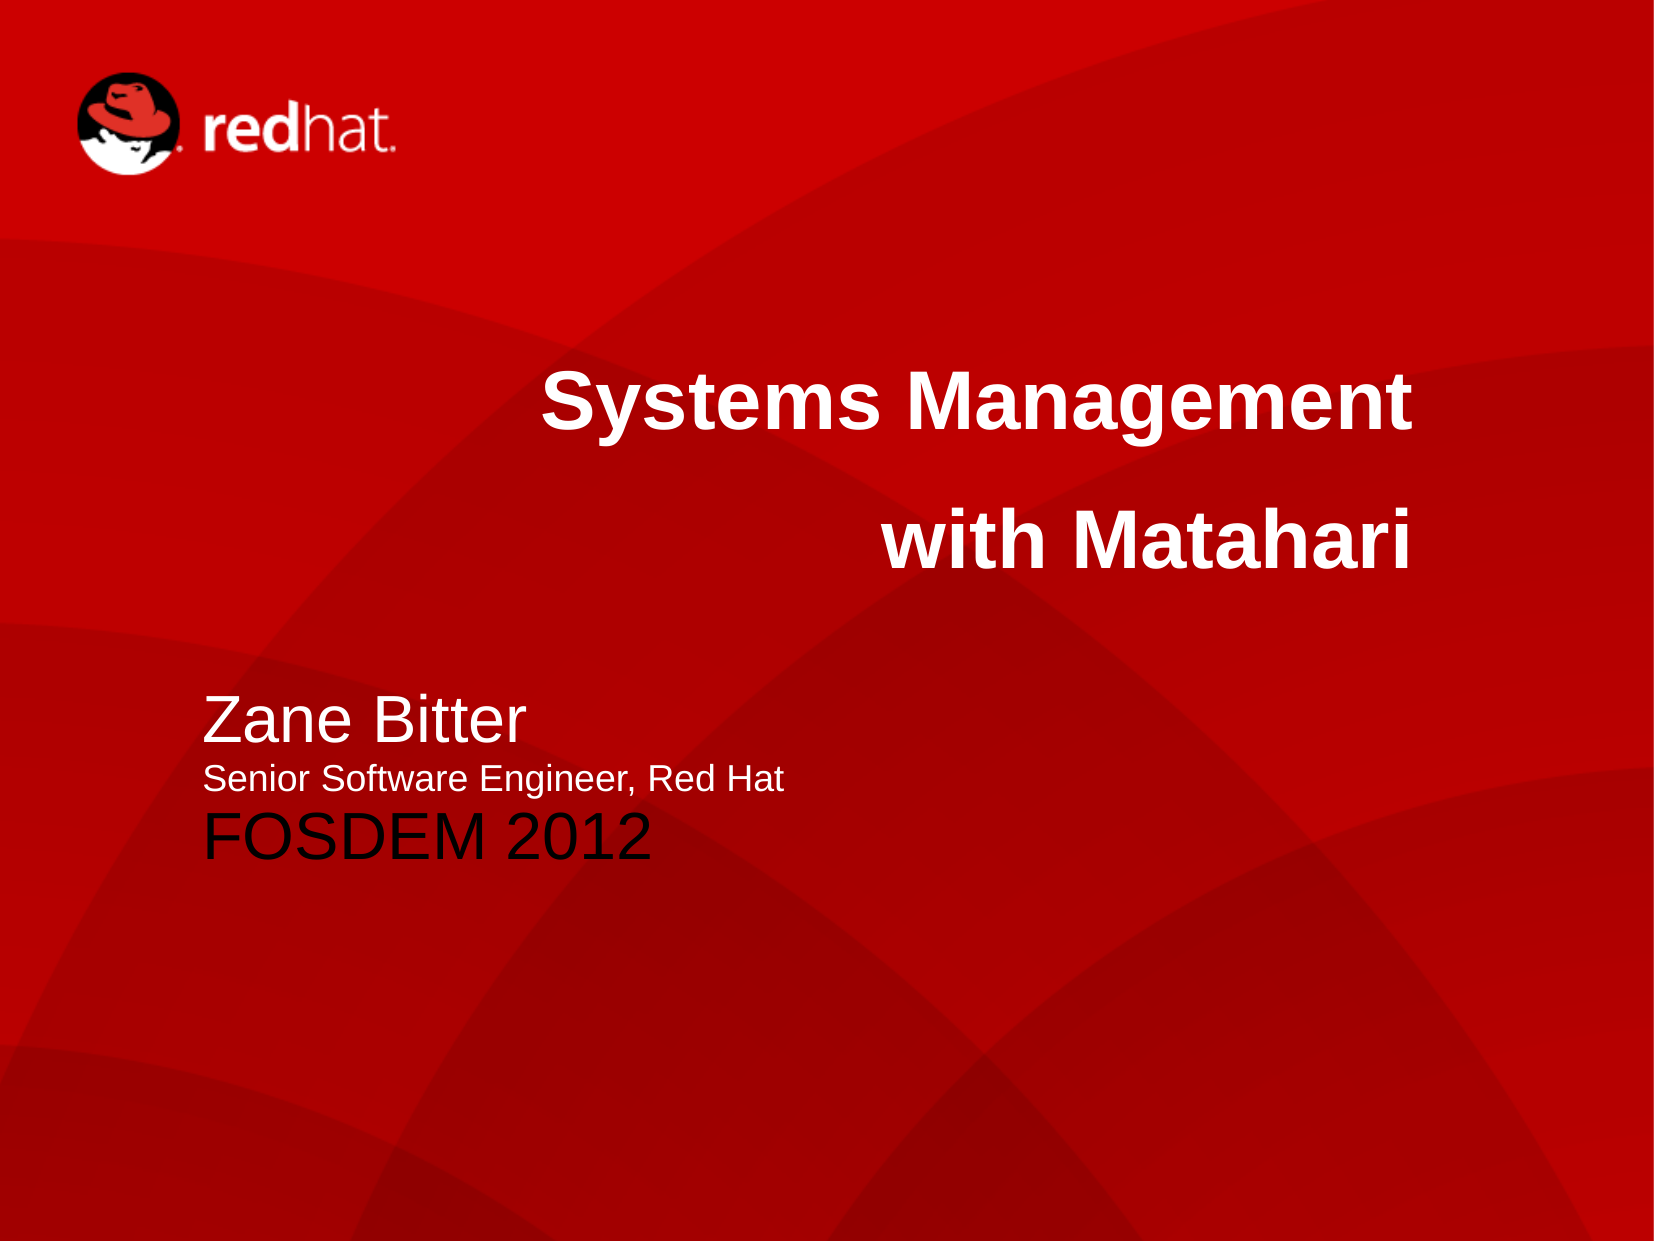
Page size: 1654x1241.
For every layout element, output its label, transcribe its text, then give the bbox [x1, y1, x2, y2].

text_box Zane Bitter Senior Software Engineer, Red Hat FOSDEM 2012 [187, 637, 1463, 844]
picture [0, 0, 1654, 1241]
text_box Systems Management with Matahari [525, 300, 1538, 660]
